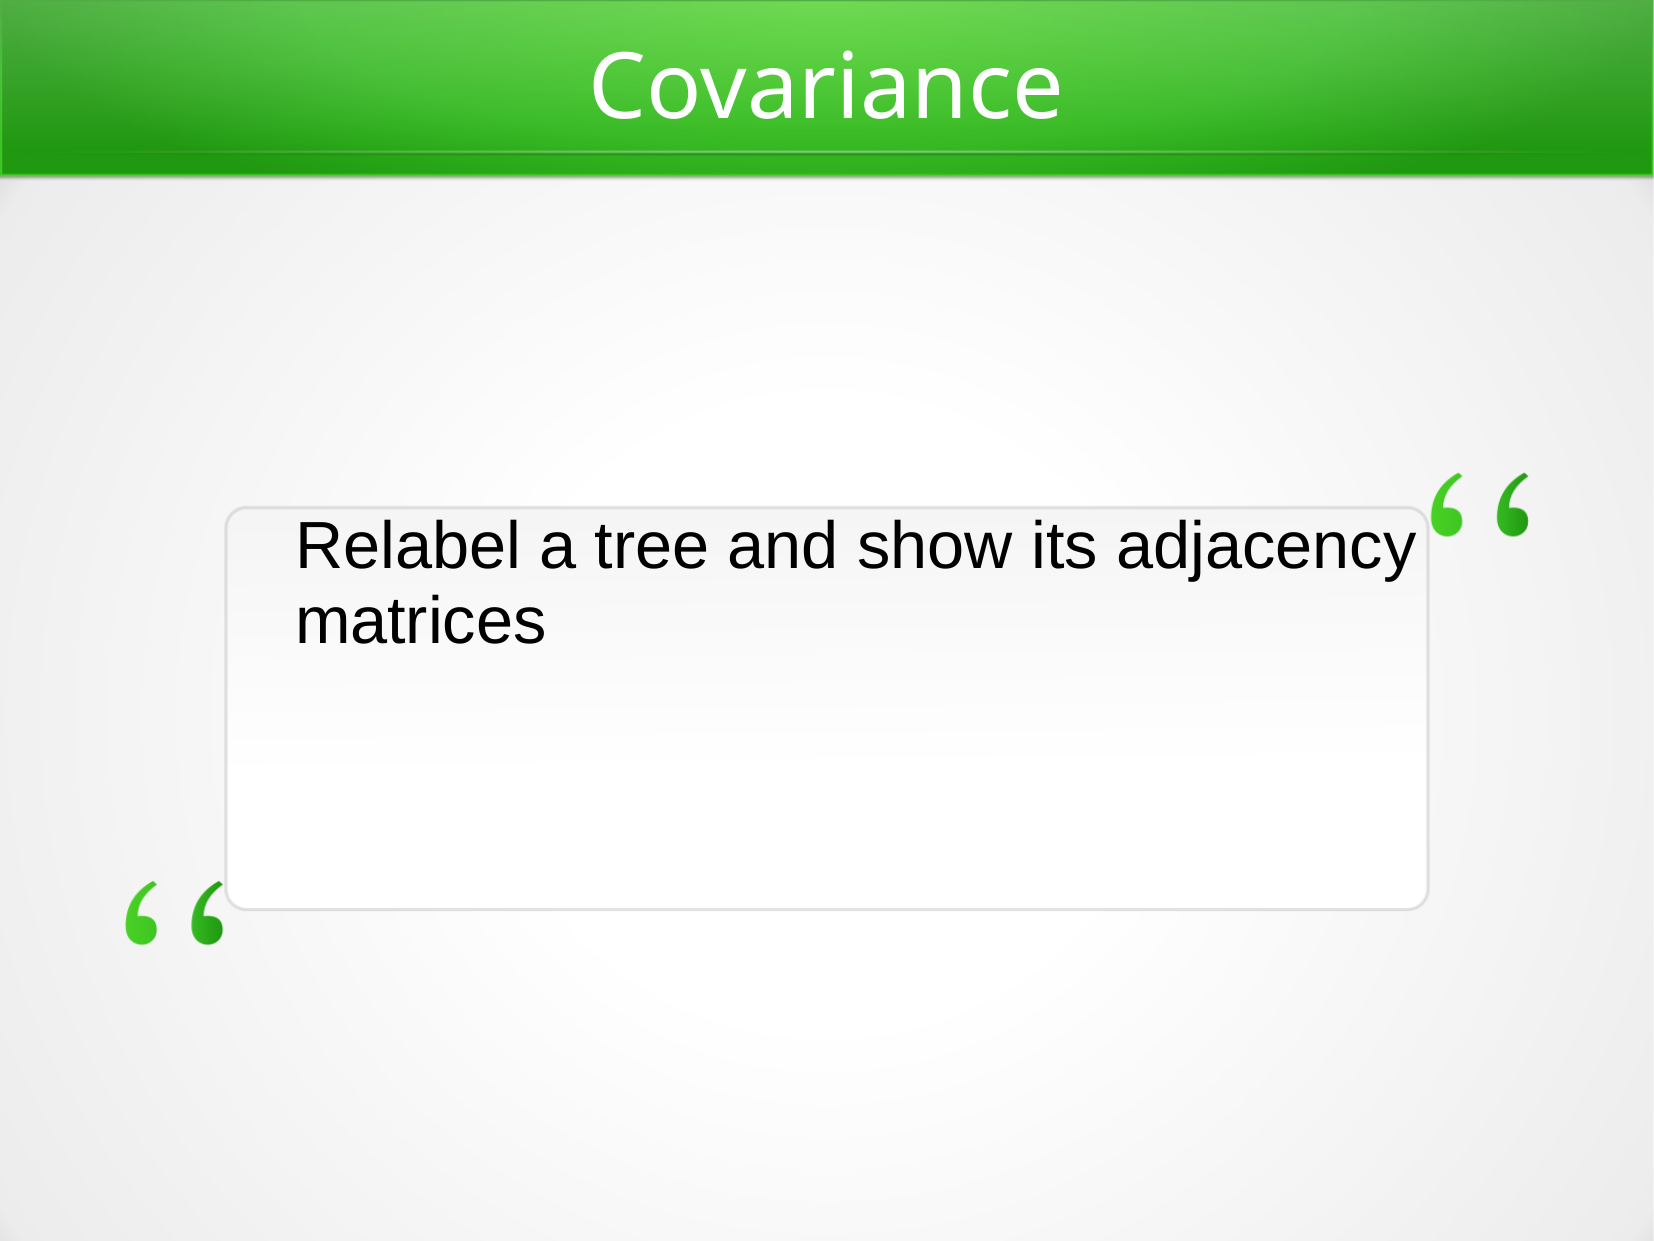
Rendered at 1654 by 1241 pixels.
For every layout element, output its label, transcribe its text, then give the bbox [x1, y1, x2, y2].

list Relabel a tree and show its adjacency matrices [224, 507, 1430, 910]
picture [0, 0, 1654, 1241]
title Covariance [82, 11, 1571, 154]
